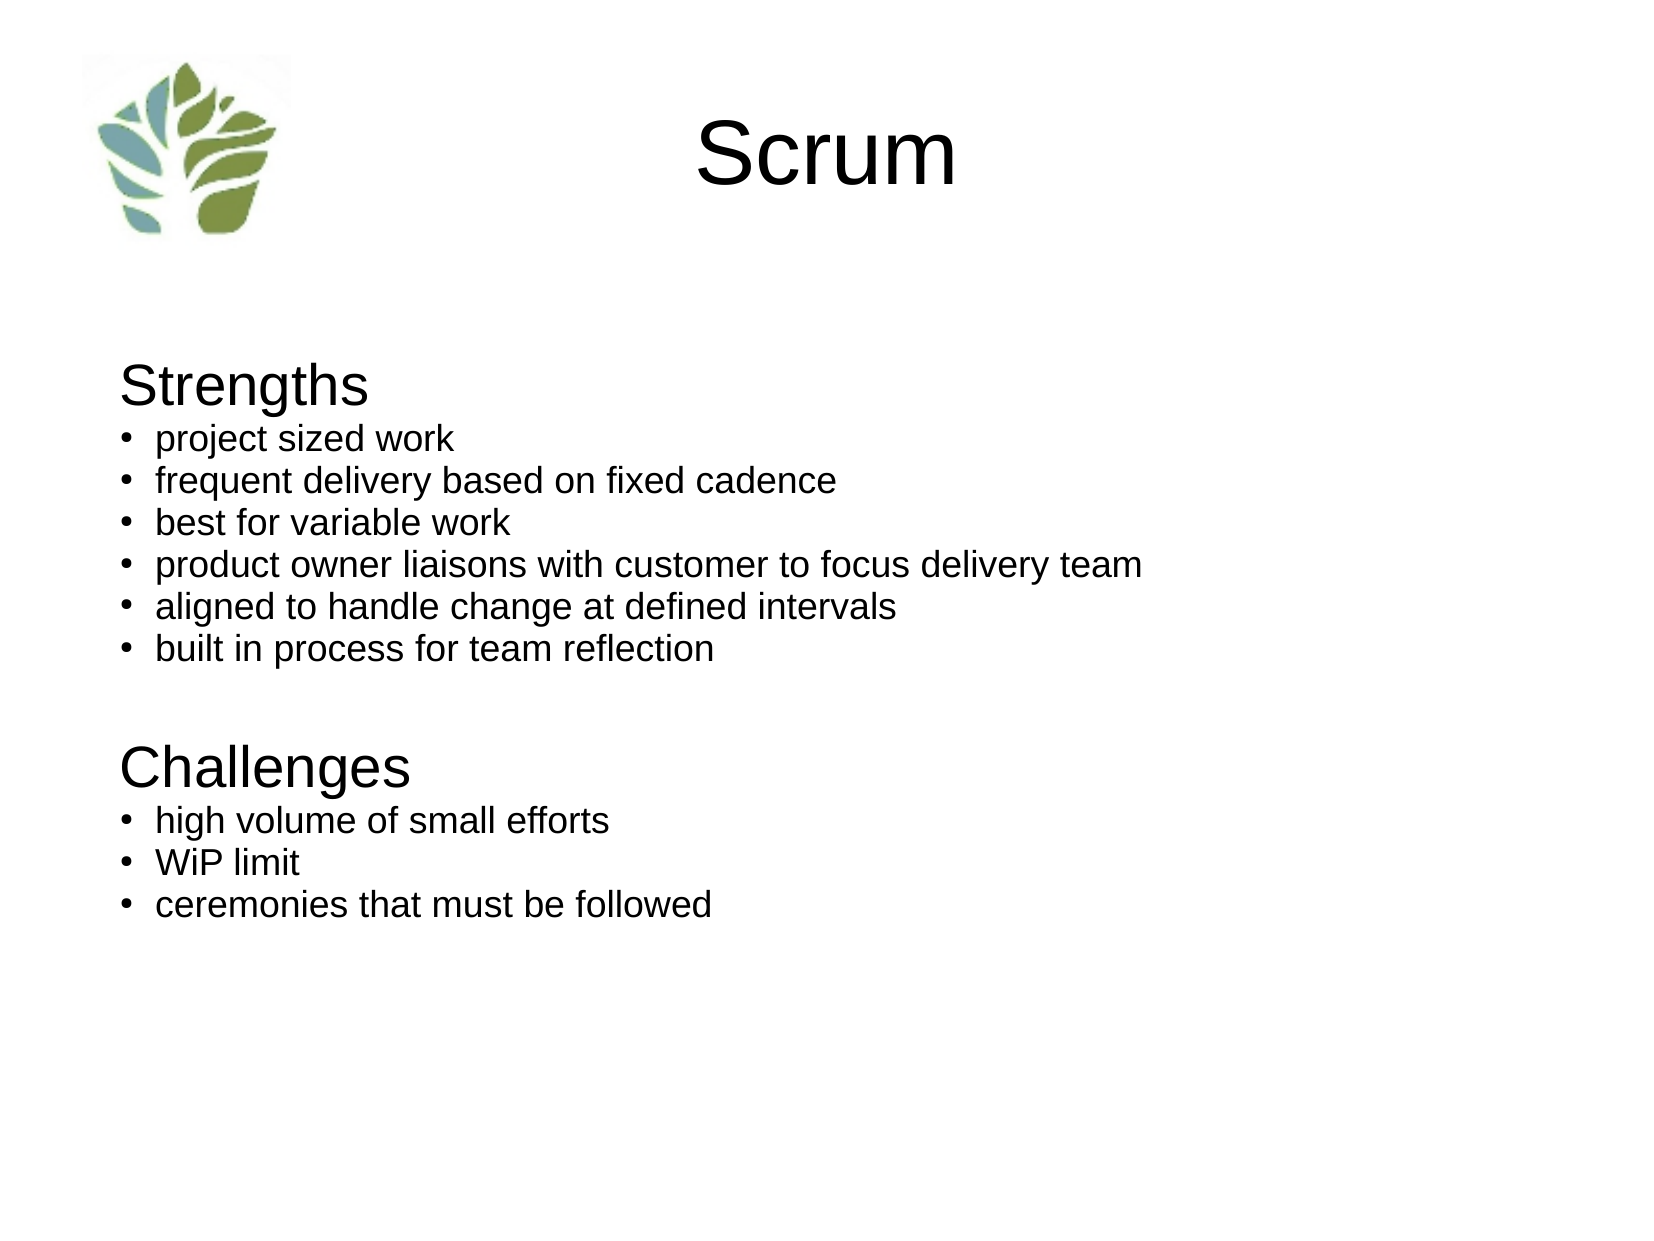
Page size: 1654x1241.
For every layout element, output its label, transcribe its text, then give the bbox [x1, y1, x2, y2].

text_box Strengths project sized work frequent delivery based on fixed cadence best for variable work product owner liaisons with customer to focus delivery team aligned to handle change at defined intervals built in process for team reflection Challenges high volume of small efforts WiP limit ceremonies that must be followed [105, 345, 1479, 967]
picture [82, 49, 291, 258]
title Scrum [291, 49, 1571, 257]
